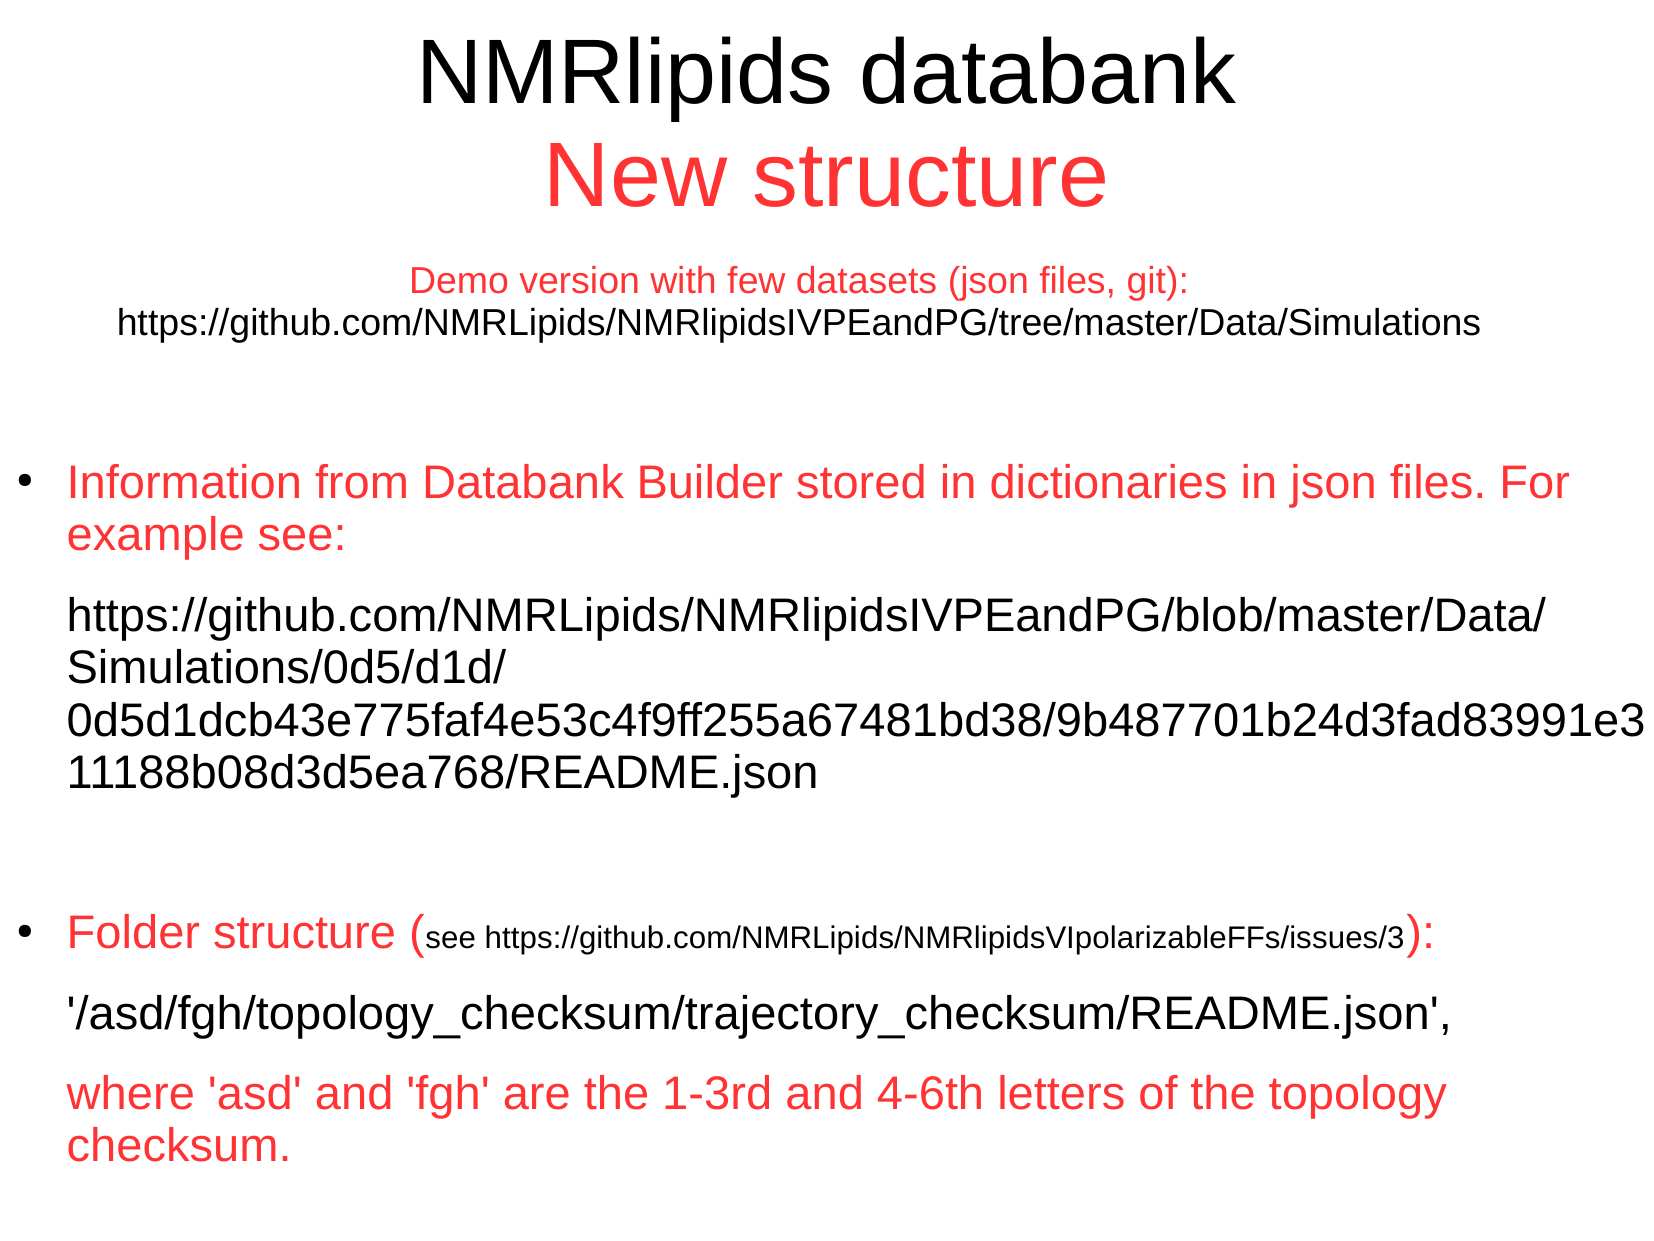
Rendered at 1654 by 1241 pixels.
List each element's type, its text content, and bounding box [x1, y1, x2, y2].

title NMRlipids databank New structure [82, 19, 1571, 227]
text_box Demo version with few datasets (json files, git): https://github.com/NMRLipids/NMRlipidsIVPEandPG/tree/master/Data/Simulations [102, 252, 1497, 352]
list Information from Databank Builder stored in dictionaries in json files. For example see: https://github.com/NMRLipids/NMRlipidsIVPEandPG/blob/master/Data/Simulations/0d5/d1d/0d5d1dcb43e775faf4e53c4f9ff255a67481bd38/9b487701b24d3fad83991e311188b08d3d5ea768/README.json Folder structure (see https://github.com/NMRLipids/NMRlipidsVIpolarizableFFs/issues/3): '/asd/fgh/topology_checksum/trajectory_checksum/README.json', where 'asd' and 'fgh' are the 1-3rd and 4-6th letters of the topology checksum. [0, 455, 1651, 1175]
